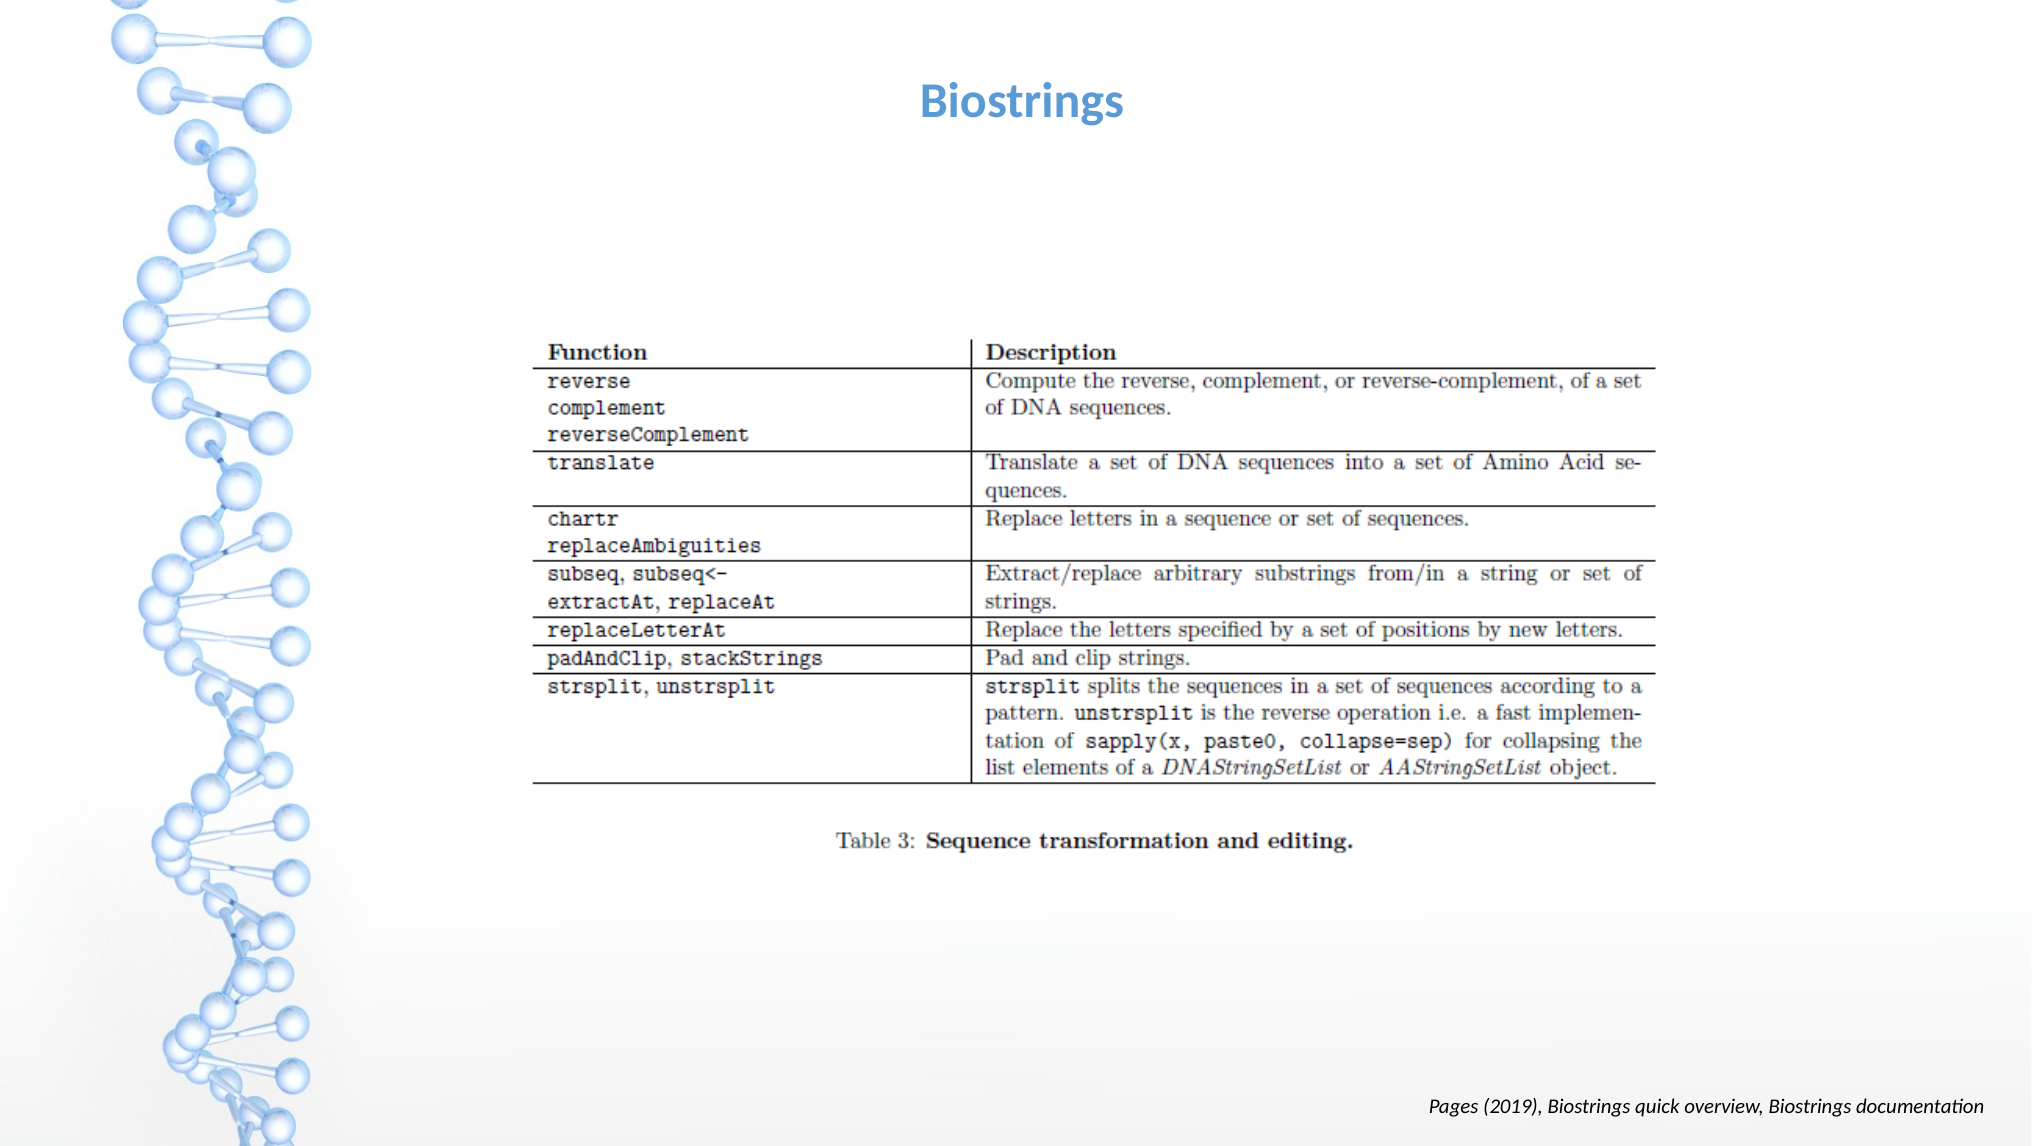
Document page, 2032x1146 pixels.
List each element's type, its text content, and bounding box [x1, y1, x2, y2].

picture [519, 324, 1673, 875]
text_box Pages (2019), Biostrings quick overview, Biostrings documentation [1413, 1085, 2003, 1126]
text_box Biostrings [904, 59, 1151, 136]
